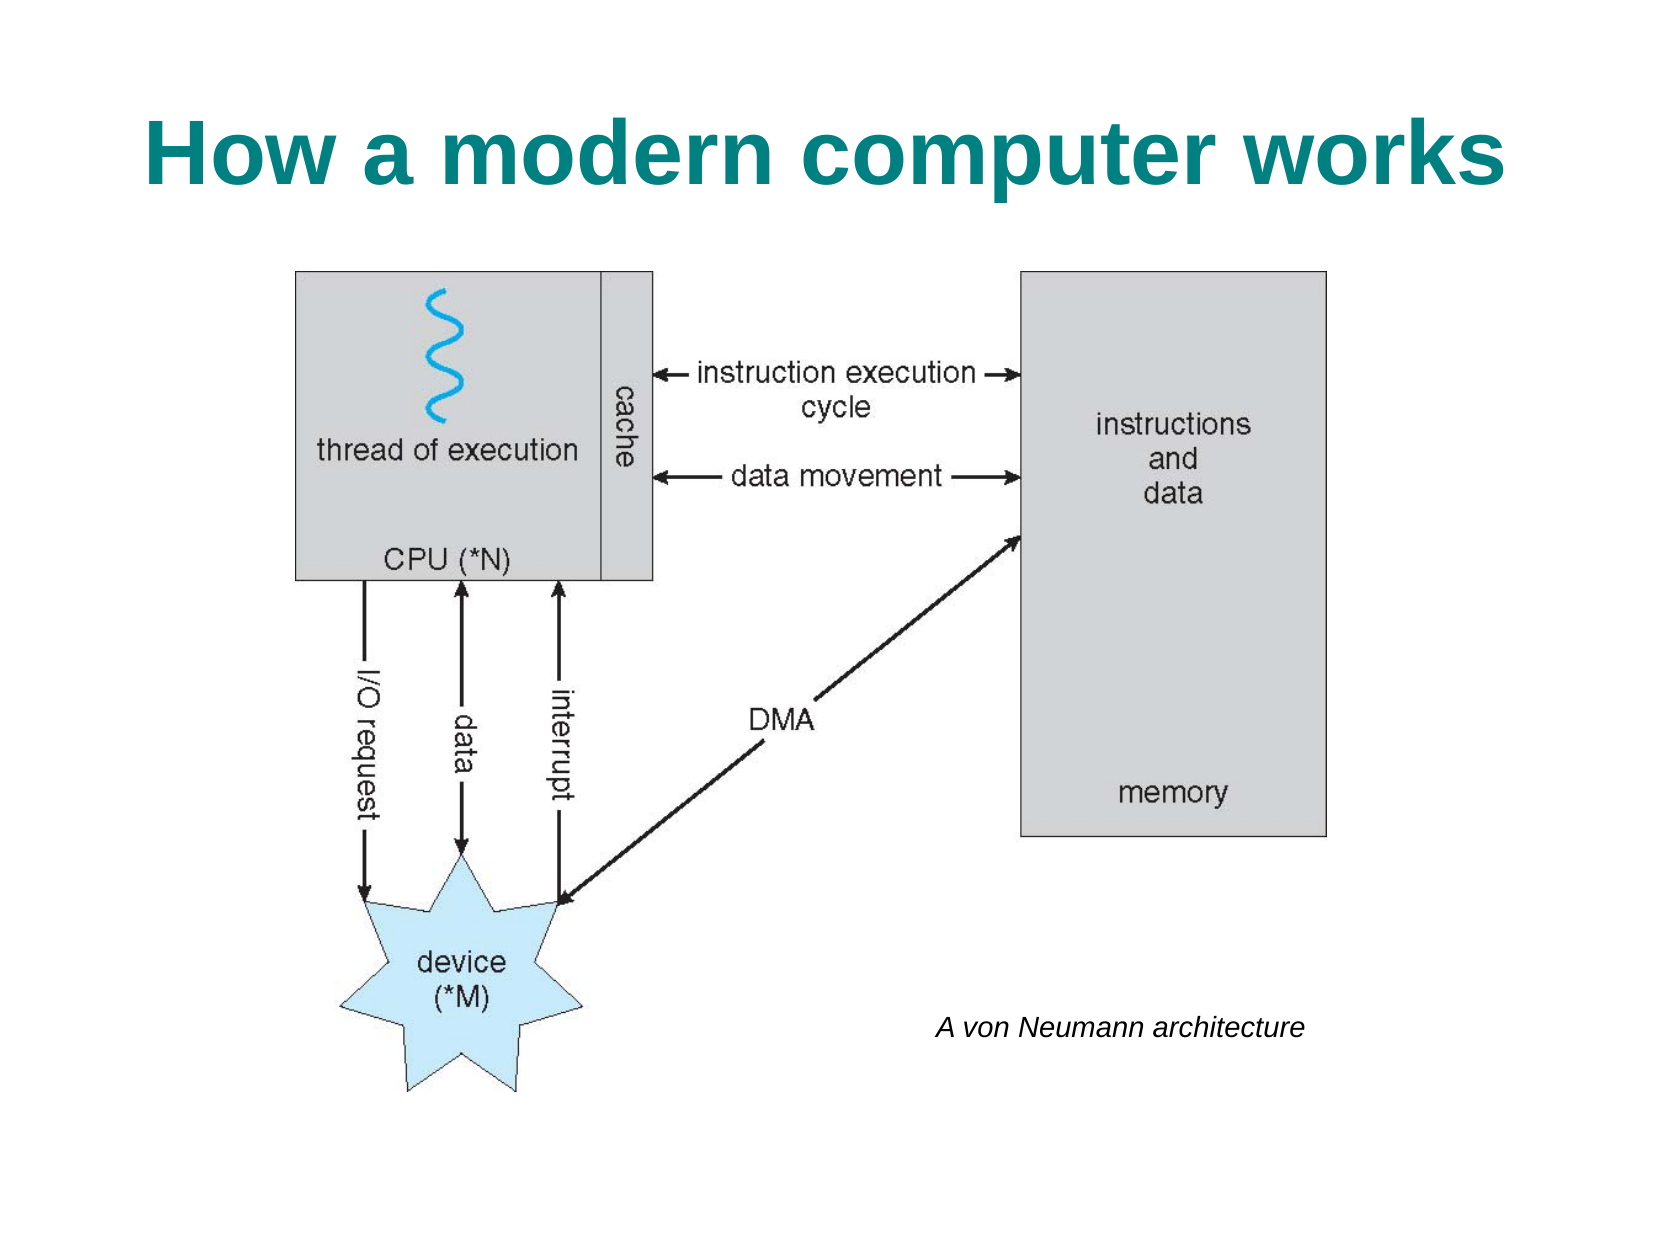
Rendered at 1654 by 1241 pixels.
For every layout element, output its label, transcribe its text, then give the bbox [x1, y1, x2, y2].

text_box A von Neumann architecture [885, 1000, 1358, 1052]
picture [295, 271, 1327, 1093]
title How a modern computer works [82, 49, 1571, 257]
